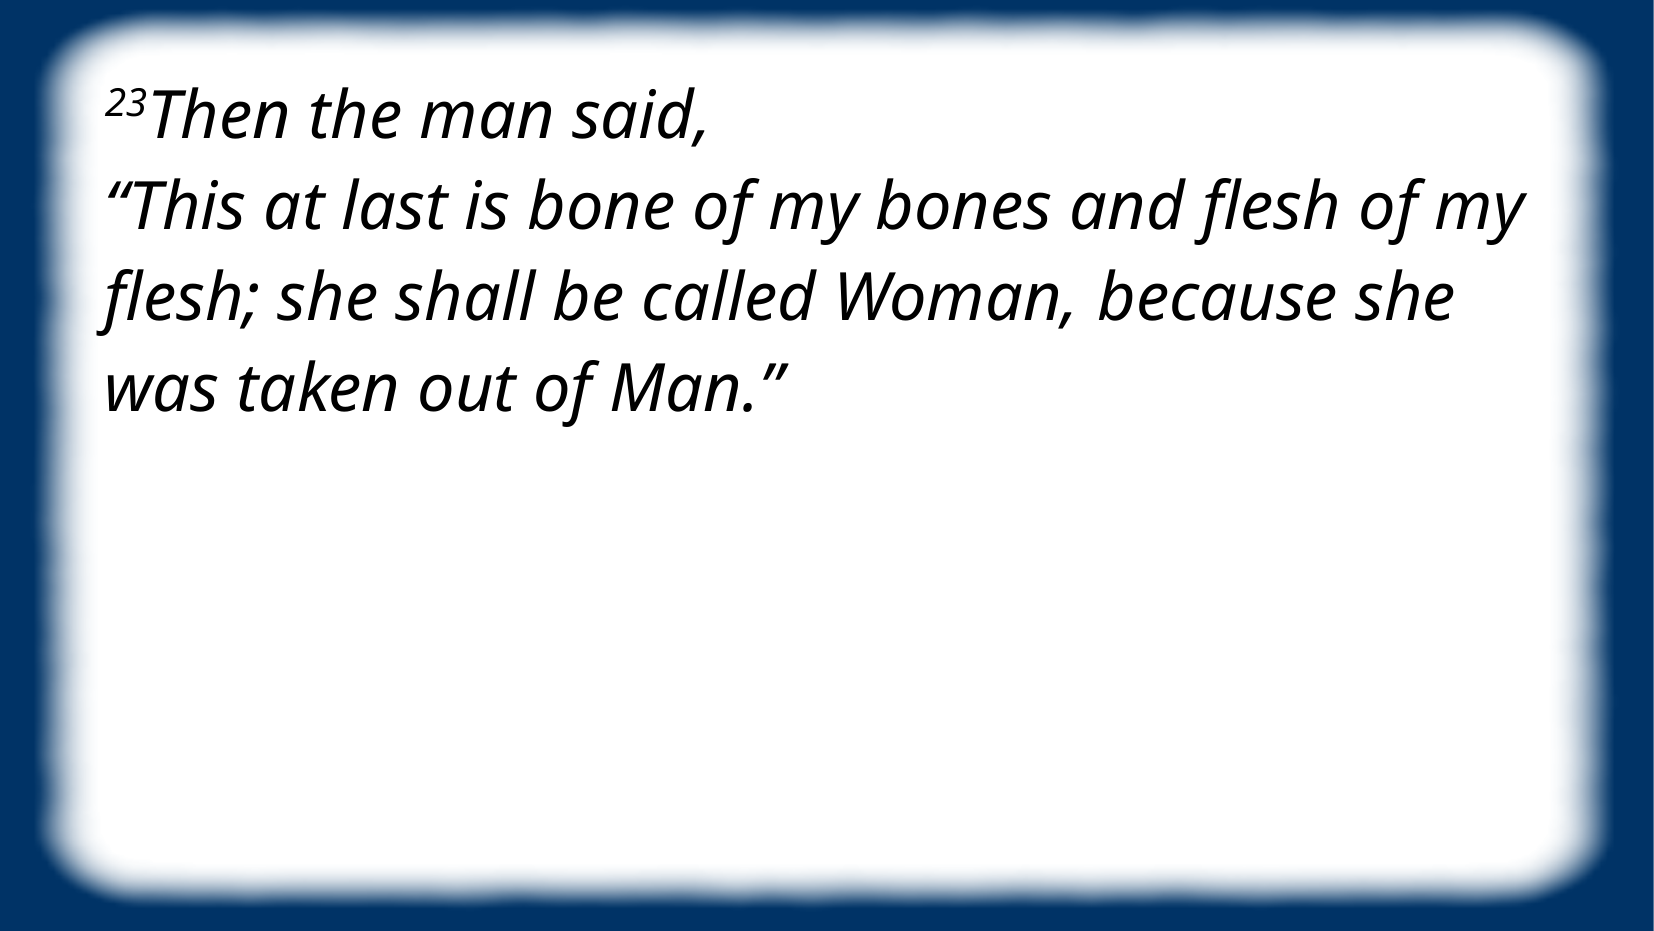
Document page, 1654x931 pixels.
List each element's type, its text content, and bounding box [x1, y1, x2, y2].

picture [0, 0, 1654, 931]
text_box 23Then the man said, “This at last is bone of my bones and flesh of my flesh; she shall be called Woman, because she was taken out of Man.” [90, 60, 1576, 430]
